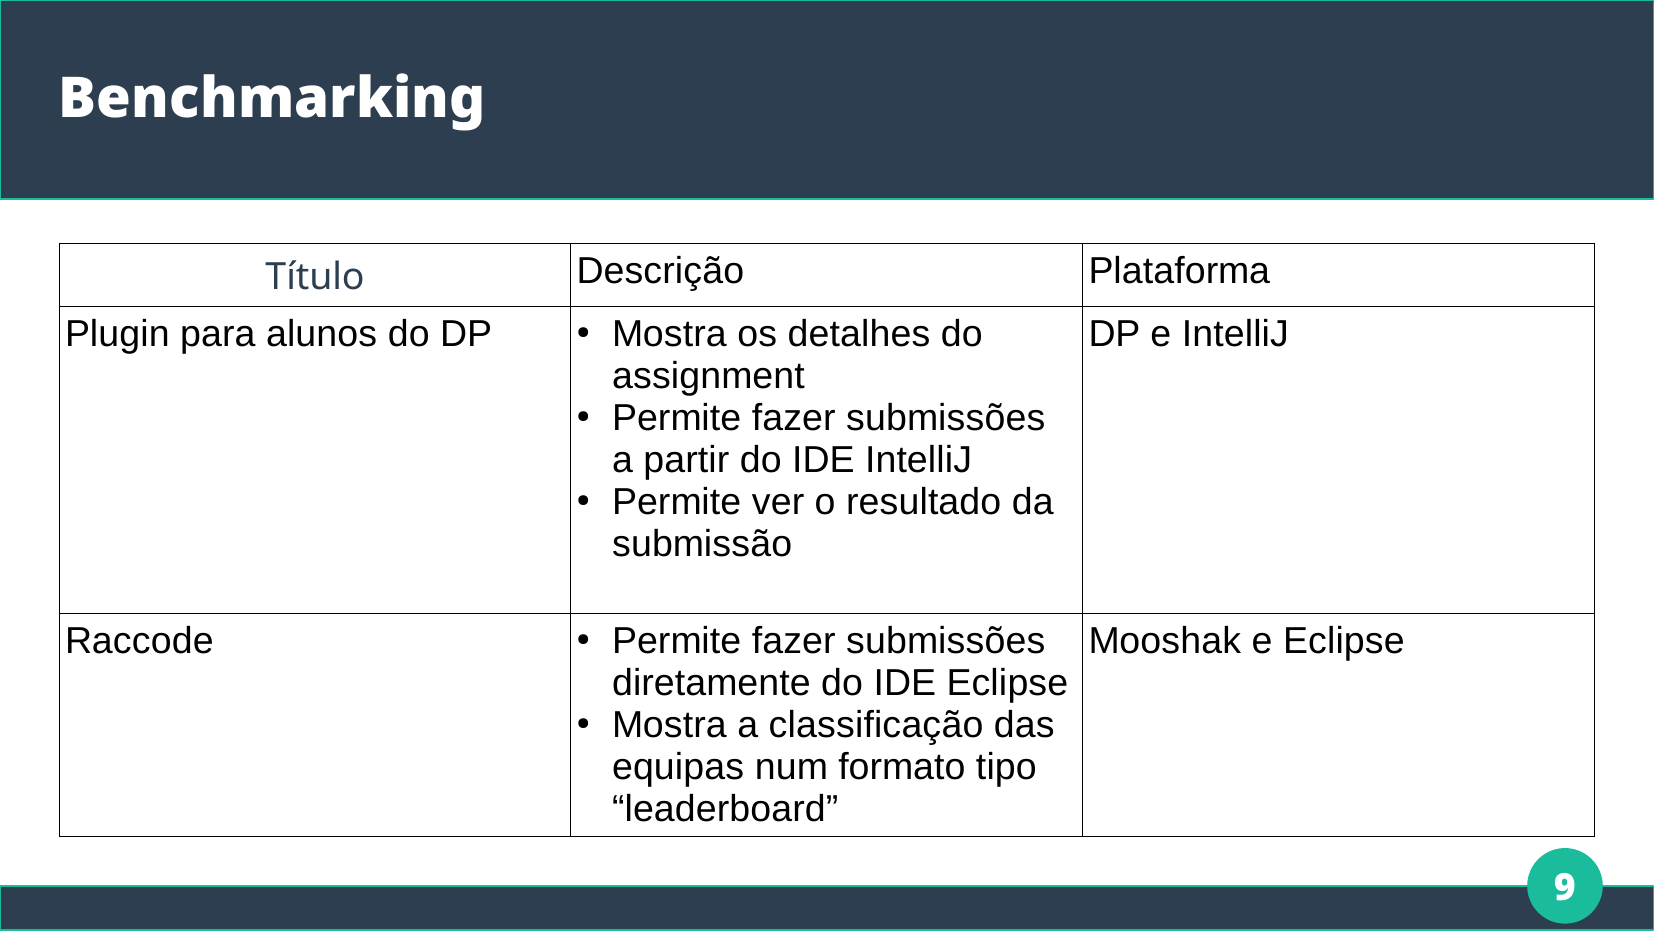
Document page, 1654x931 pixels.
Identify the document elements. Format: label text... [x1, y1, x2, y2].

title Benchmarking [59, 37, 1595, 155]
table_cell Raccode [60, 614, 570, 836]
table_cell Mostra os detalhes do assignment Permite fazer submissões a partir do IDE IntelliJ Permite ver o resultado da submissão [571, 307, 1082, 613]
table_cell DP e IntelliJ [1083, 307, 1594, 613]
table_cell Mooshak e Eclipse [1083, 614, 1594, 836]
table_header Plataforma [1083, 244, 1594, 306]
table_header Descrição [571, 244, 1082, 306]
table_cell Plugin para alunos do DP [60, 307, 570, 613]
table_cell Permite fazer submissões diretamente do IDE Eclipse Mostra a classificação das equipas num formato tipo “leaderboard” [571, 614, 1082, 836]
table_header Título [60, 244, 570, 306]
